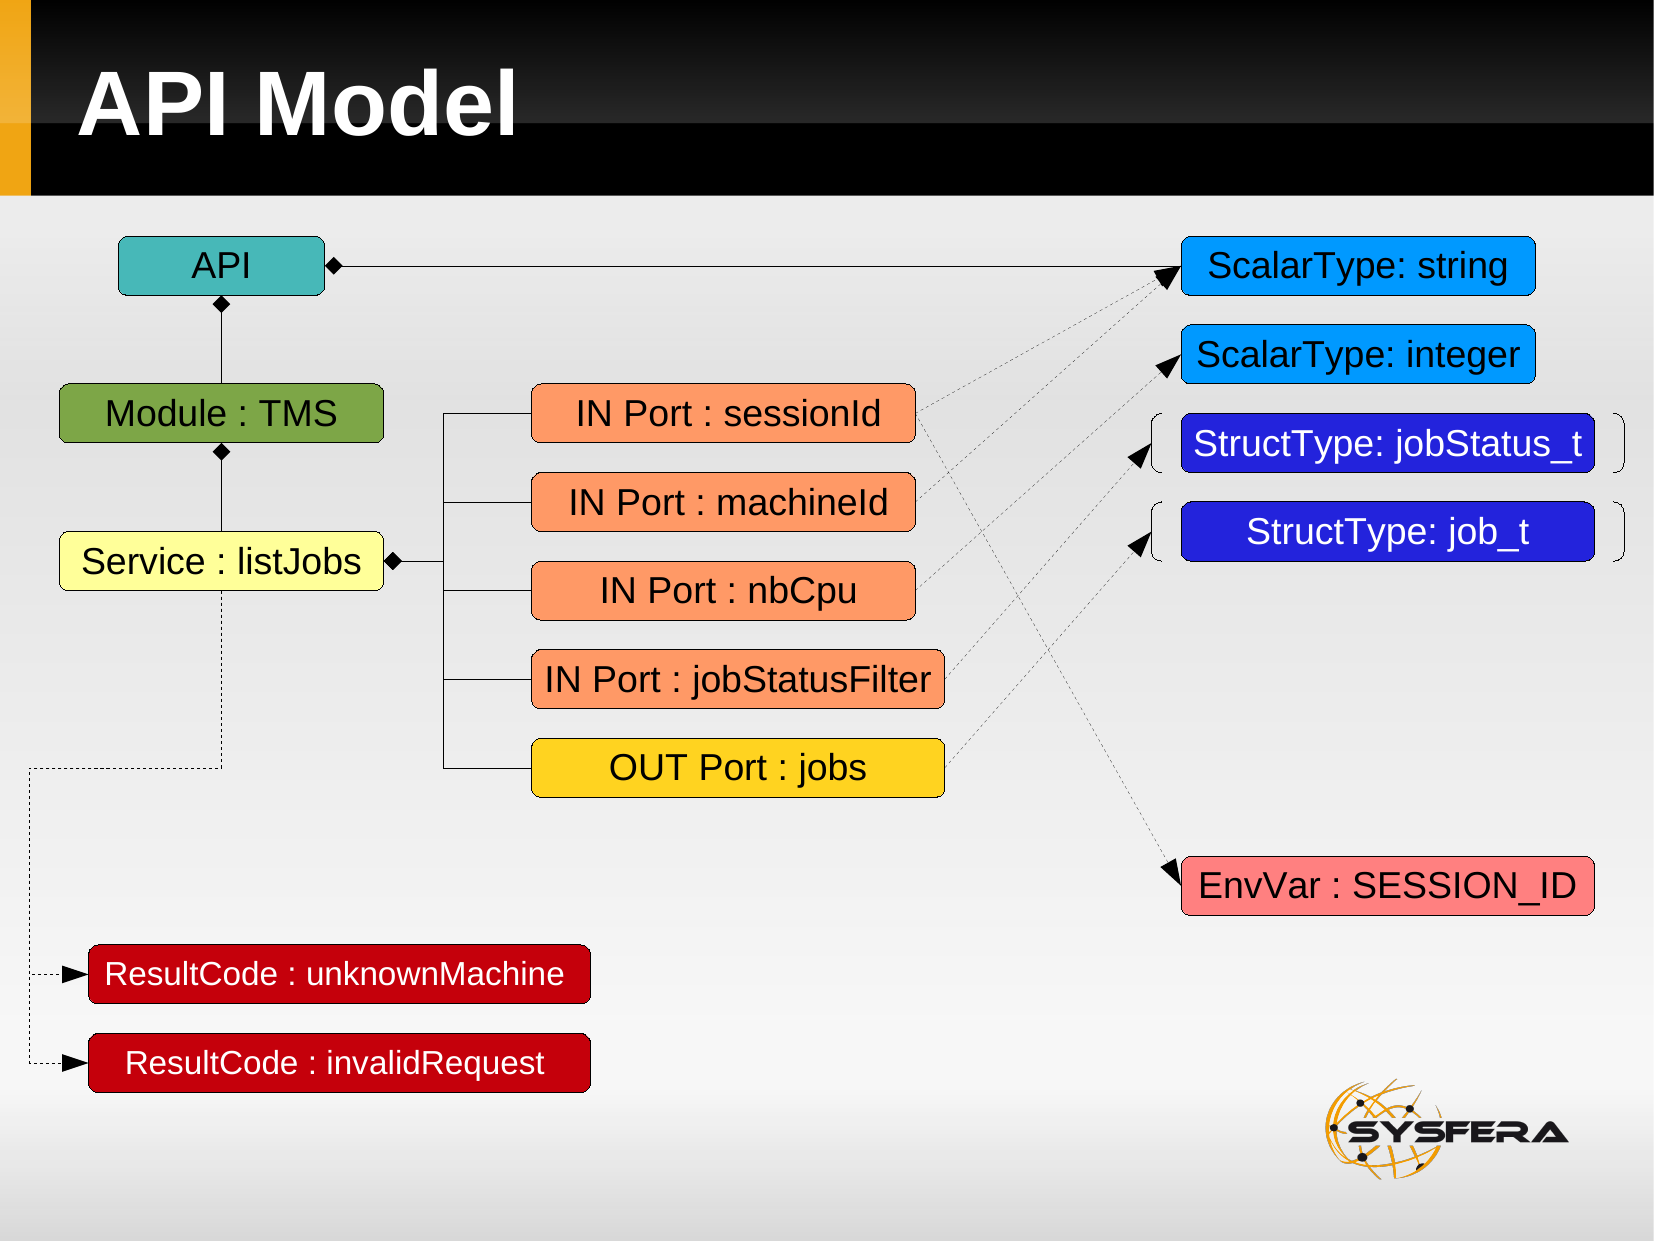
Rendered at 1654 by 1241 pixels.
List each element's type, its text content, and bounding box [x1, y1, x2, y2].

text_box Service : listJobs [59, 531, 384, 591]
text_box ResultCode : unknownMachine [88, 944, 591, 1004]
text_box ResultCode : invalidRequest [88, 1033, 591, 1093]
text_box StructType: jobStatus_t [1181, 413, 1595, 473]
text_box IN Port : machineId [531, 472, 916, 532]
text_box IN Port : jobStatusFilter [531, 649, 945, 709]
text_box IN Port : sessionId [531, 383, 916, 443]
text_box ScalarType: integer [1181, 324, 1536, 384]
text_box StructType: job_t [1181, 501, 1595, 562]
text_box IN Port : nbCpu [531, 561, 916, 621]
picture [0, 0, 1654, 1241]
text_box ScalarType: string [1181, 236, 1536, 296]
text_box OUT Port : jobs [531, 738, 945, 798]
title API Model [76, 7, 1565, 200]
text_box API [118, 236, 325, 296]
text_box EnvVar : SESSION_ID [1181, 856, 1595, 916]
text_box Module : TMS [59, 383, 384, 443]
